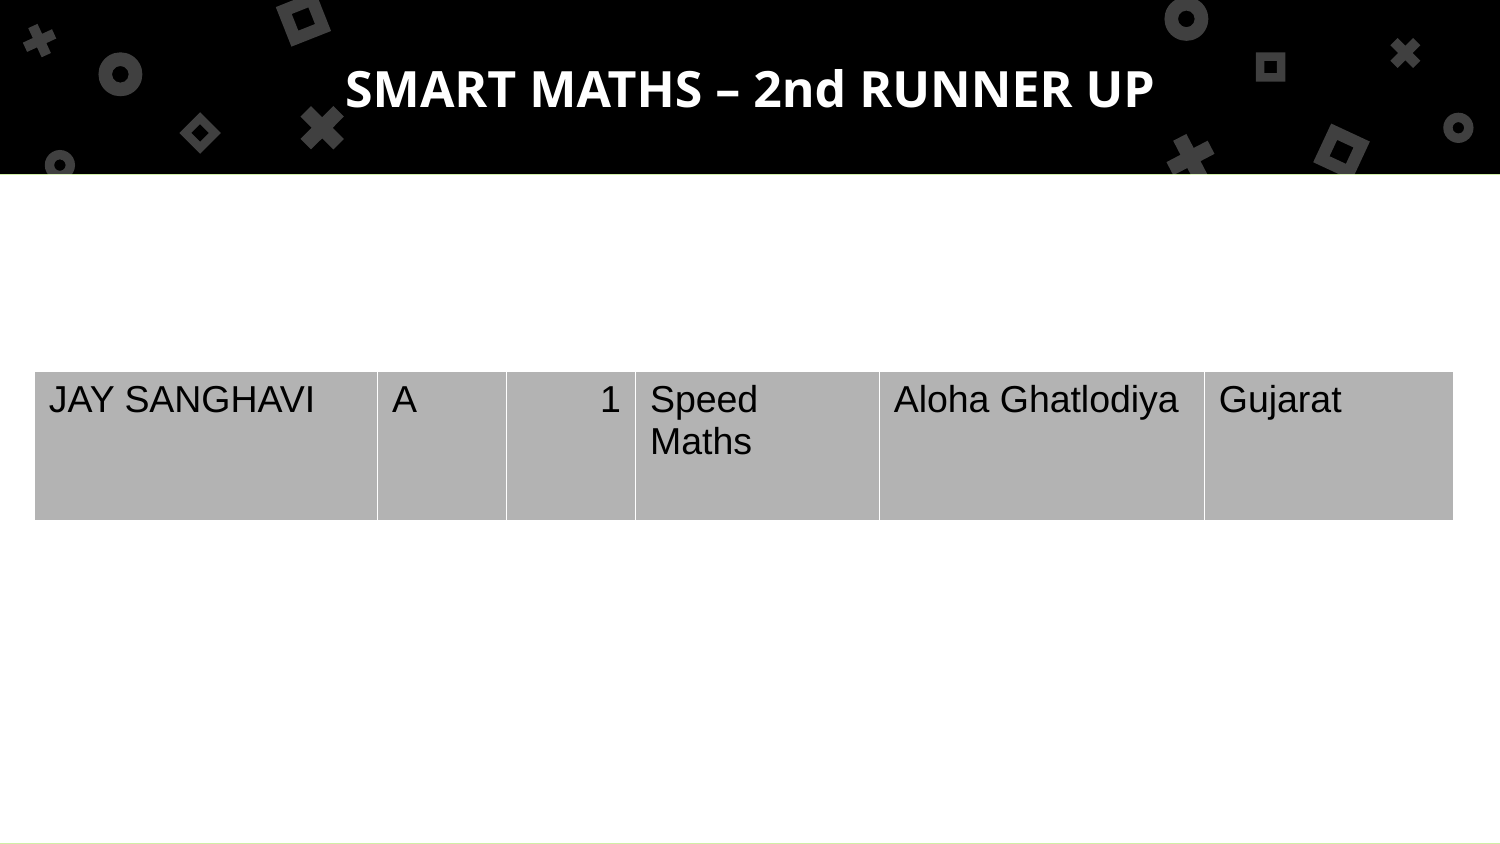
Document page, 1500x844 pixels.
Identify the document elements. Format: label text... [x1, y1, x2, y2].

table_header A [378, 372, 506, 520]
table_header Speed Maths [636, 372, 879, 520]
text_box SMART MATHS – 2nd RUNNER UP [75, 0, 1425, 175]
table_header Gujarat [1205, 372, 1453, 520]
table_header JAY SANGHAVI [35, 372, 377, 520]
table_header Aloha Ghatlodiya [880, 372, 1204, 520]
table_header 1 [507, 372, 635, 520]
